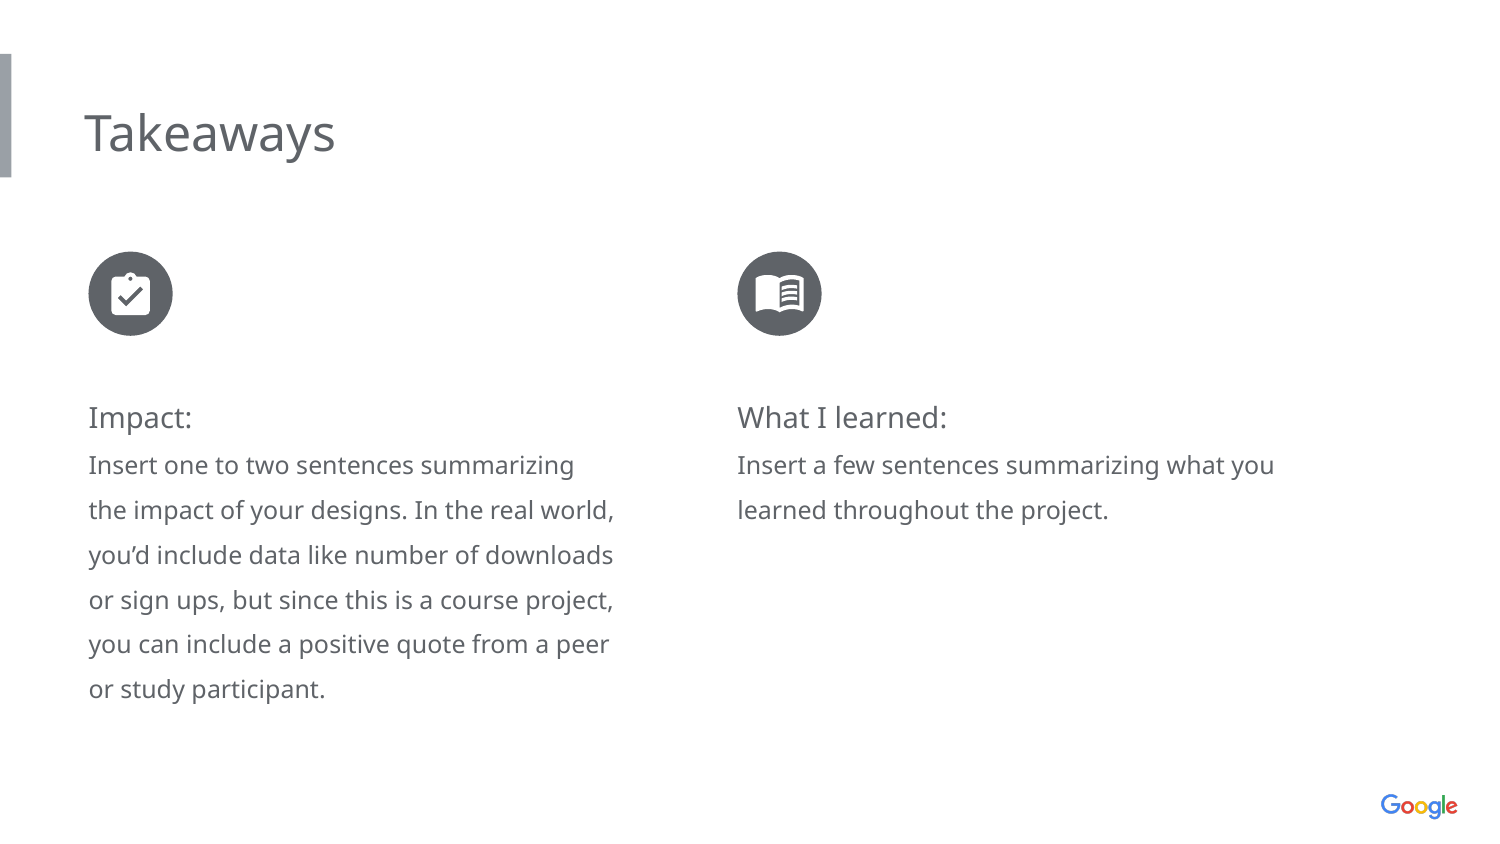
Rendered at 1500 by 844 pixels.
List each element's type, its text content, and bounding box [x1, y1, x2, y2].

text_box Impact: Insert one to two sentences summarizing the impact of your designs. In the real world, you’d include data like number of downloads or sign ups, but since this is a course project, you can include a positive quote from a peer or study participant. [88, 367, 654, 719]
picture [1381, 794, 1458, 820]
text_box [88, 251, 173, 336]
text_box [737, 251, 822, 336]
text_box Takeaways [84, 85, 894, 176]
text_box What I learned: Insert a few sentences summarizing what you learned throughout the project. [737, 367, 1303, 540]
